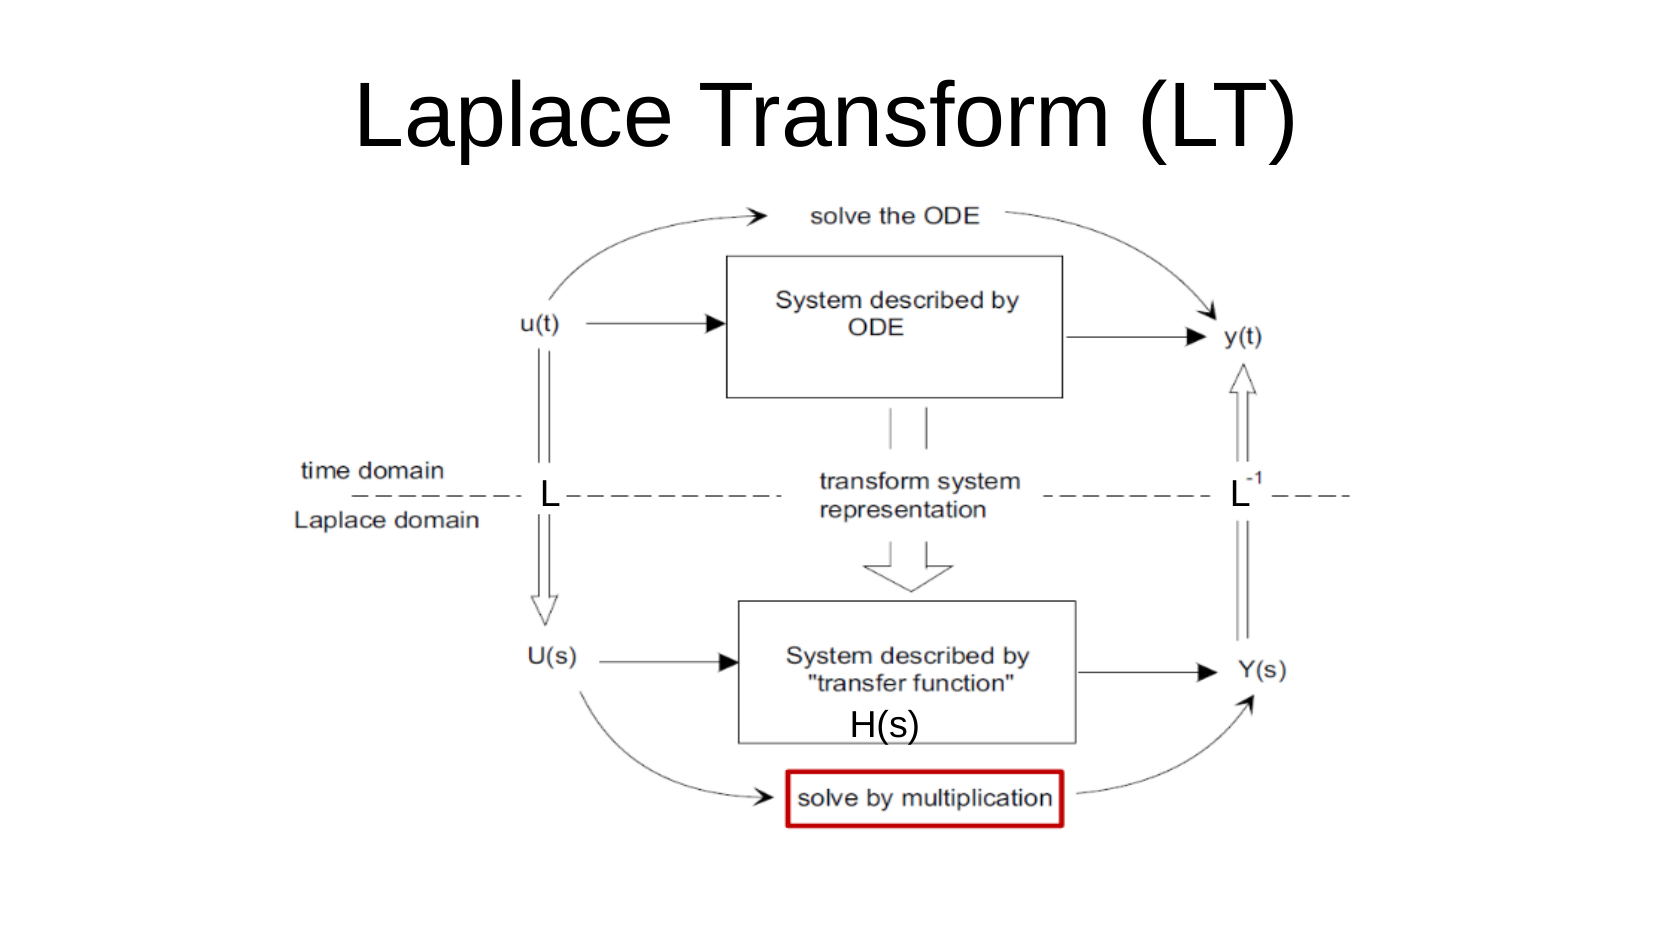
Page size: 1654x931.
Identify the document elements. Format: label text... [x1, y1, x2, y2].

title Laplace Transform (LT) [82, 37, 1571, 193]
text_box L [1215, 465, 1246, 522]
picture [249, 193, 1405, 856]
text_box L [525, 465, 556, 522]
text_box H(s) [834, 695, 970, 753]
